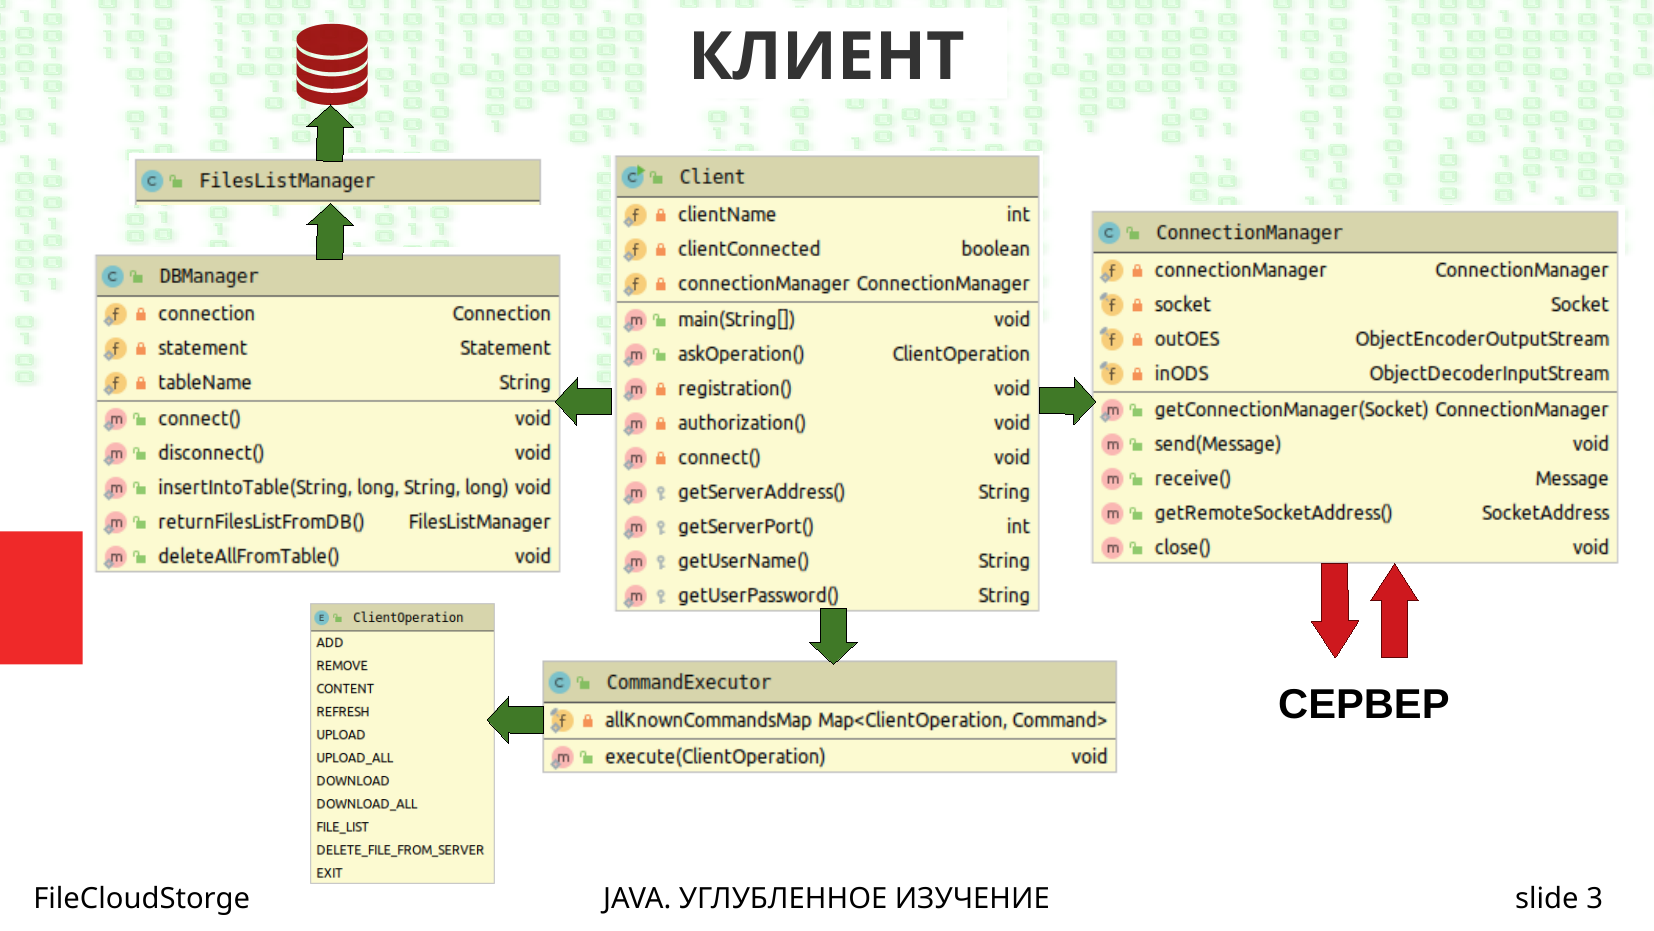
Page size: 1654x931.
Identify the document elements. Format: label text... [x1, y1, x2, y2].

text_box [555, 377, 612, 426]
text_box [1039, 377, 1096, 425]
text_box [306, 104, 354, 162]
picture [307, 599, 498, 886]
title КЛИЕНТ [646, 14, 1007, 92]
text_box FileCloudStorge [0, 876, 284, 917]
text_box [1311, 563, 1359, 658]
text_box [306, 203, 354, 260]
text_box СЕРВЕР [1263, 673, 1465, 735]
text_box [809, 608, 858, 665]
text_box [1370, 563, 1419, 658]
picture [0, 0, 1654, 615]
text_box JAVA. УГЛУБЛЕННОЕ ИЗУЧЕНИЕ [546, 846, 1108, 931]
text_box [487, 696, 544, 744]
picture [538, 656, 1122, 778]
text_box slide 3 [1464, 876, 1654, 917]
